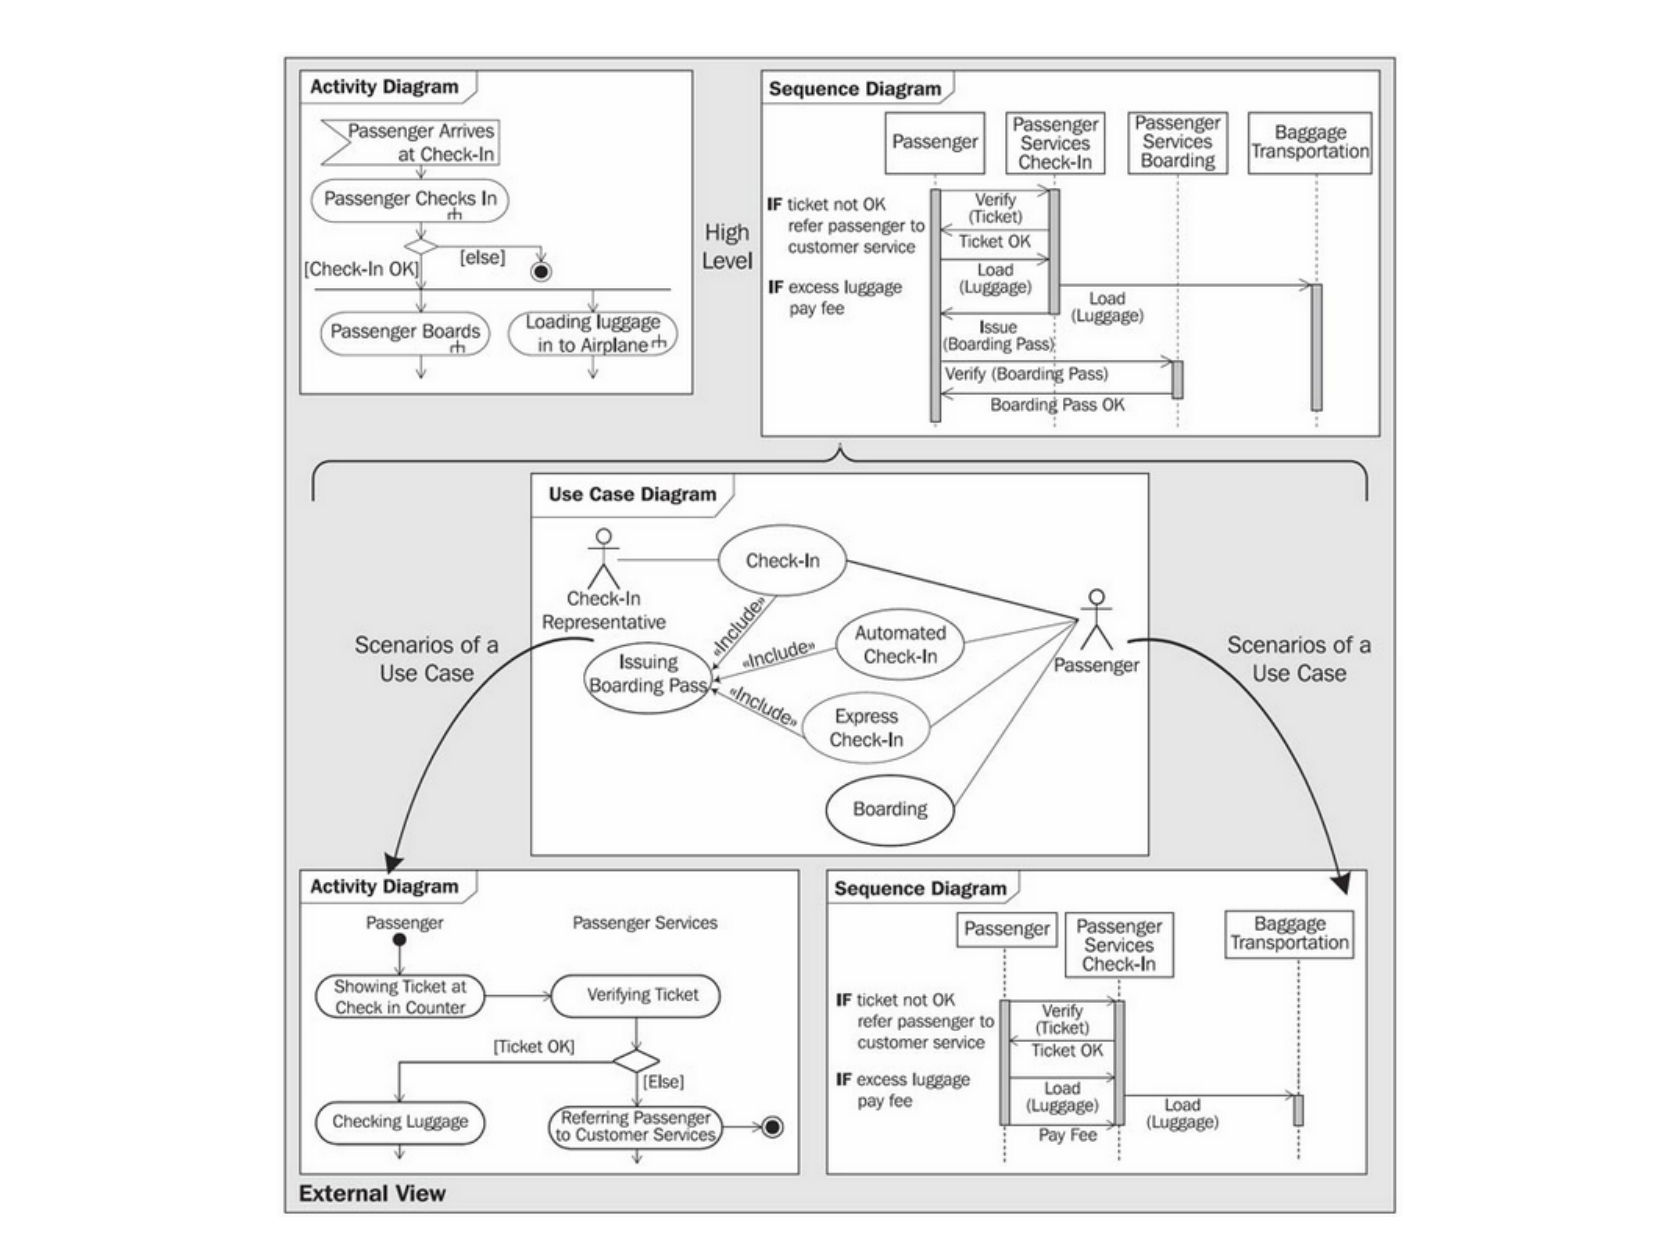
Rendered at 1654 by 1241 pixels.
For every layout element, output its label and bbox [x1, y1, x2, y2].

picture [271, 51, 1409, 1217]
